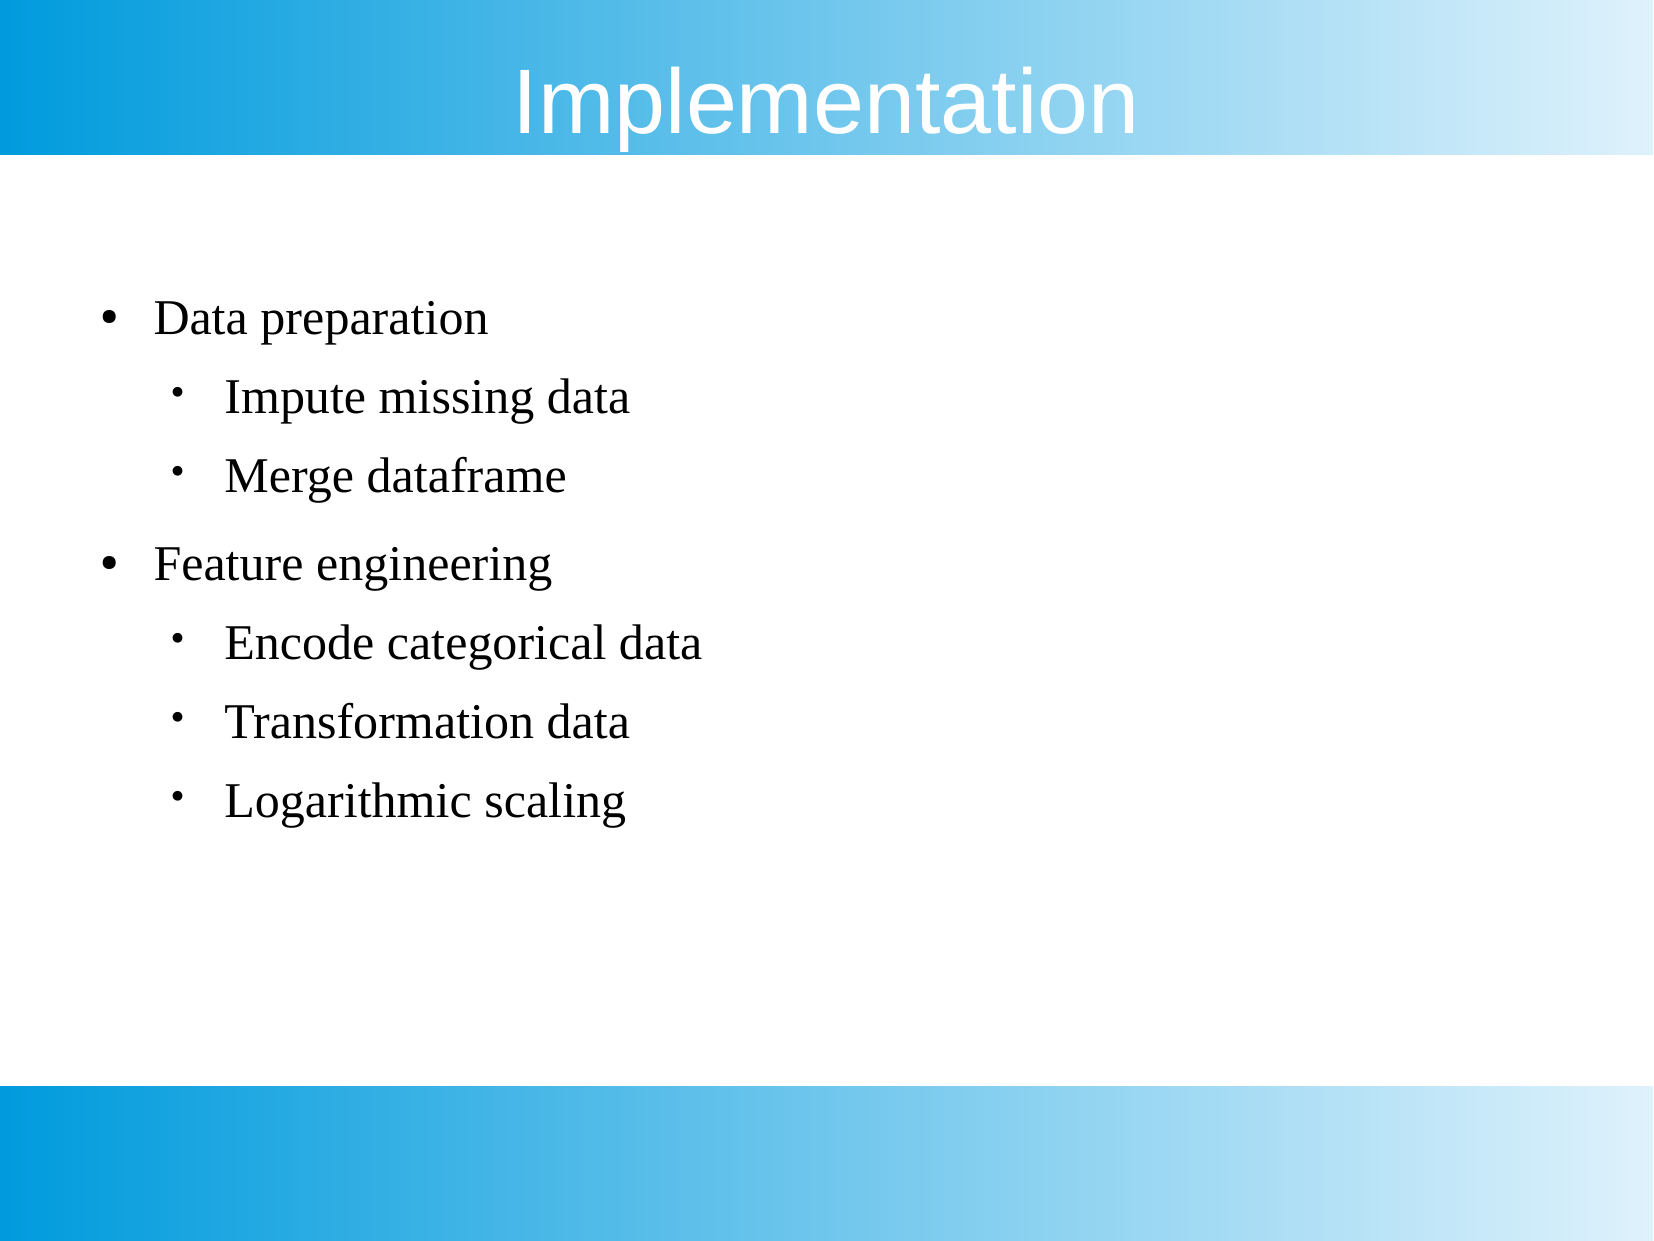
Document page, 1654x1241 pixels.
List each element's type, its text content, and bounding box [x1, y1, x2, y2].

list Data preparation Impute missing data Merge dataframe Feature engineering Encode categorical data Transformation data Logarithmic scaling [82, 290, 1571, 1010]
title Implementation [82, 49, 1571, 155]
